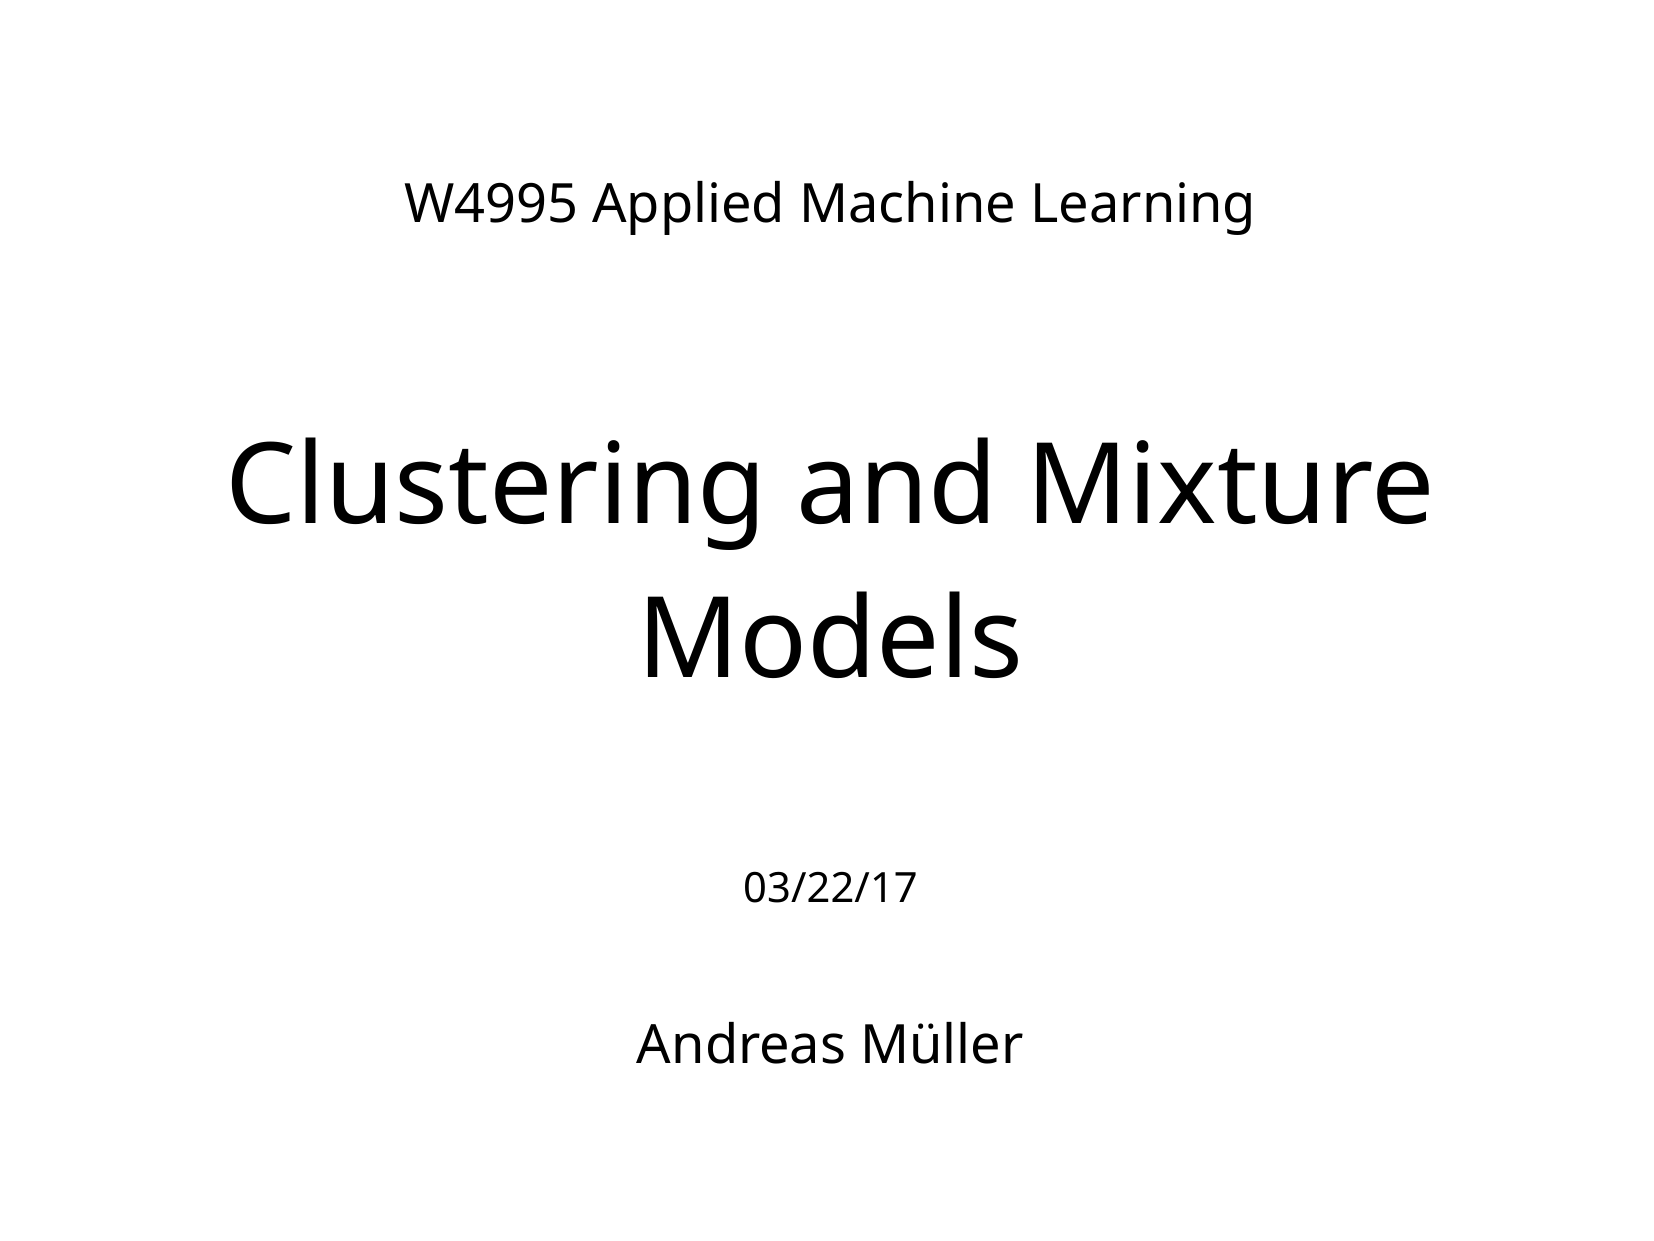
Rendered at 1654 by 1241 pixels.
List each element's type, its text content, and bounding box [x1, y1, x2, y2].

text_box W4995 Applied Machine Learning Clustering and Mixture Models 03/22/17 Andreas Müller [86, 142, 1575, 1103]
